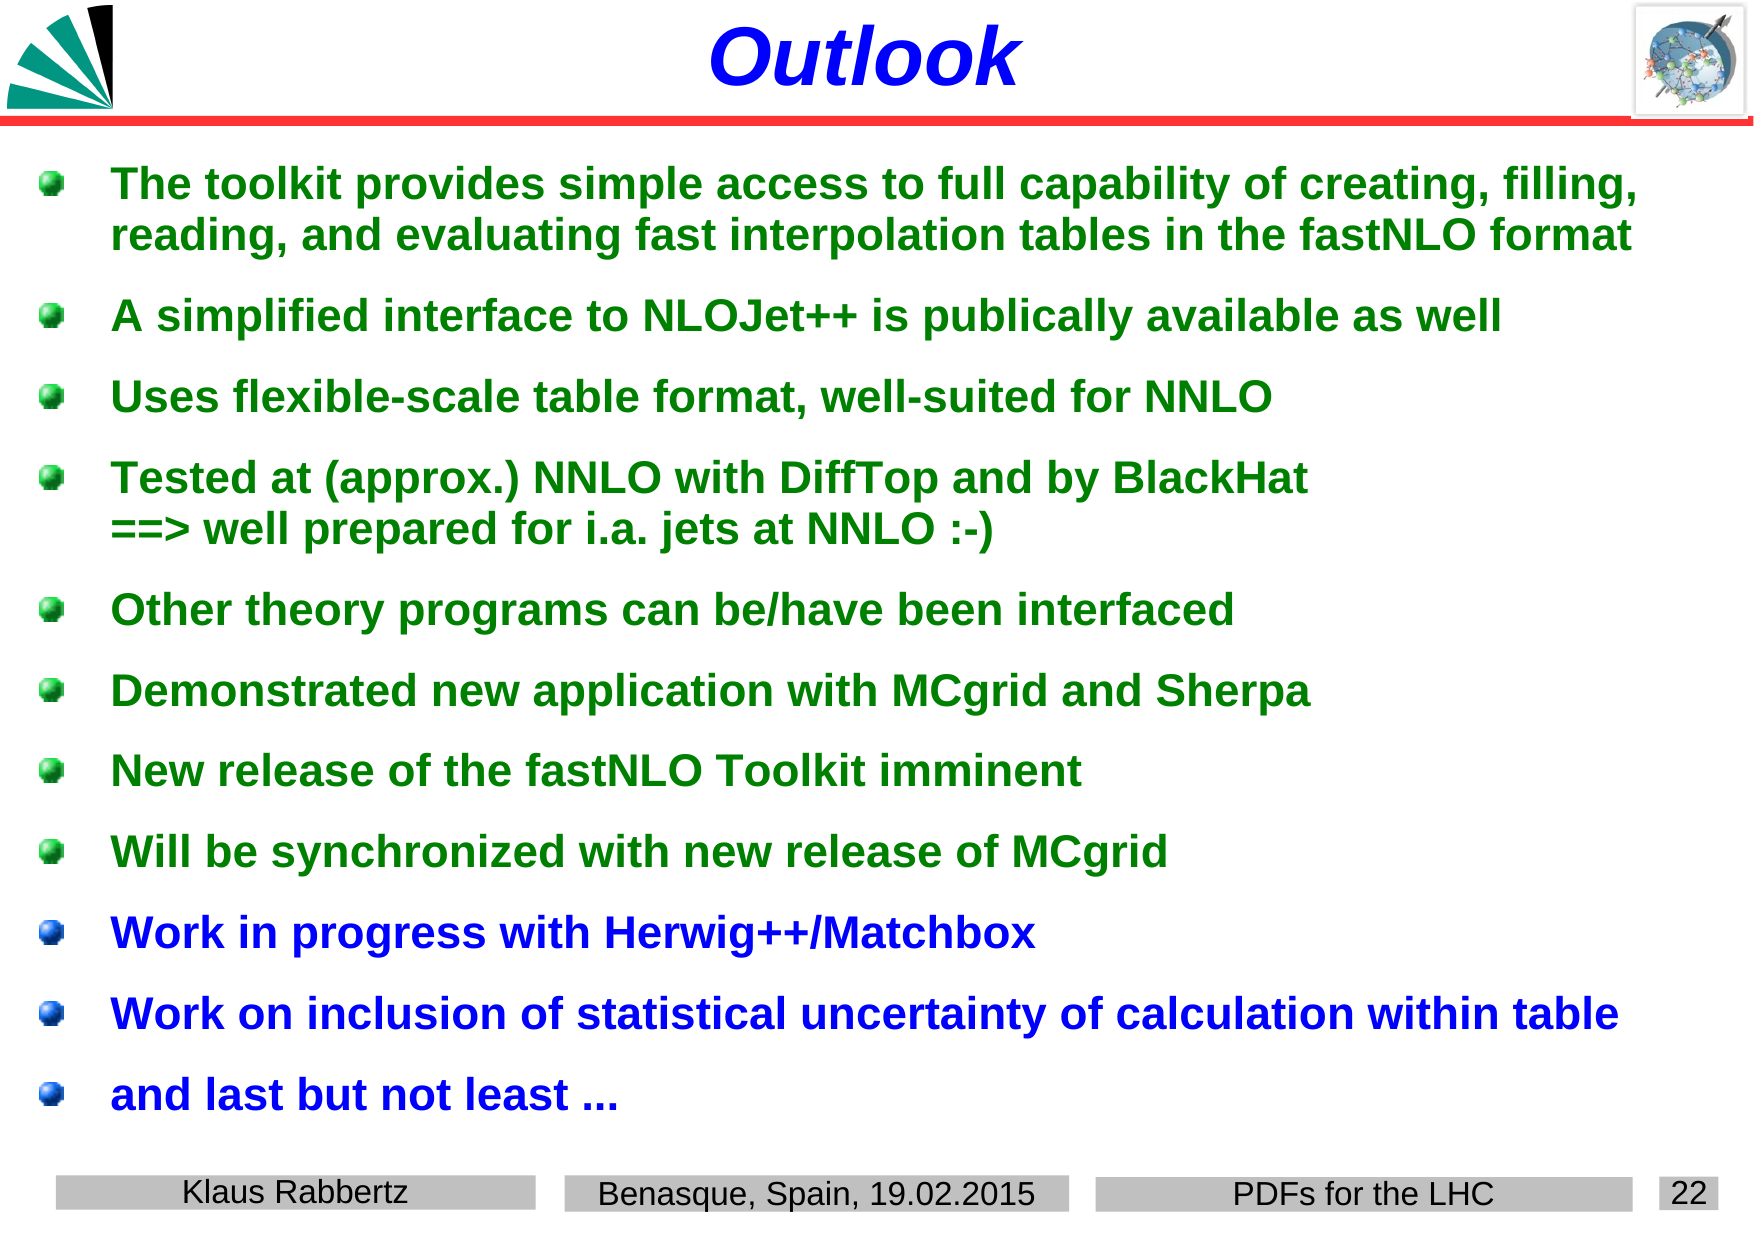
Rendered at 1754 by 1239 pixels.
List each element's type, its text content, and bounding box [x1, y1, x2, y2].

picture [7, 5, 113, 110]
list The toolkit provides simple access to full capability of creating, filling, reading, and evaluating fast interpolation tables in the fastNLO format A simplified interface to NLOJet++ is publically available as well Uses flexible-scale table format, well-suited for NNLO Tested at (approx.) NNLO with DiffTop and by BlackHat ==> well prepared for i.a. jets at NNLO :-) Other theory programs can be/have been interfaced Demonstrated new application with MCgrid and Sherpa New release of the fastNLO Toolkit imminent Will be synchronized with new release of MCgrid Work in progress with Herwig++/Matchbox Work on inclusion of statistical uncertainty of calculation within table and last but not least ... [27, 158, 1730, 1120]
title Outlook [123, 0, 1606, 114]
picture [1631, 2, 1748, 119]
